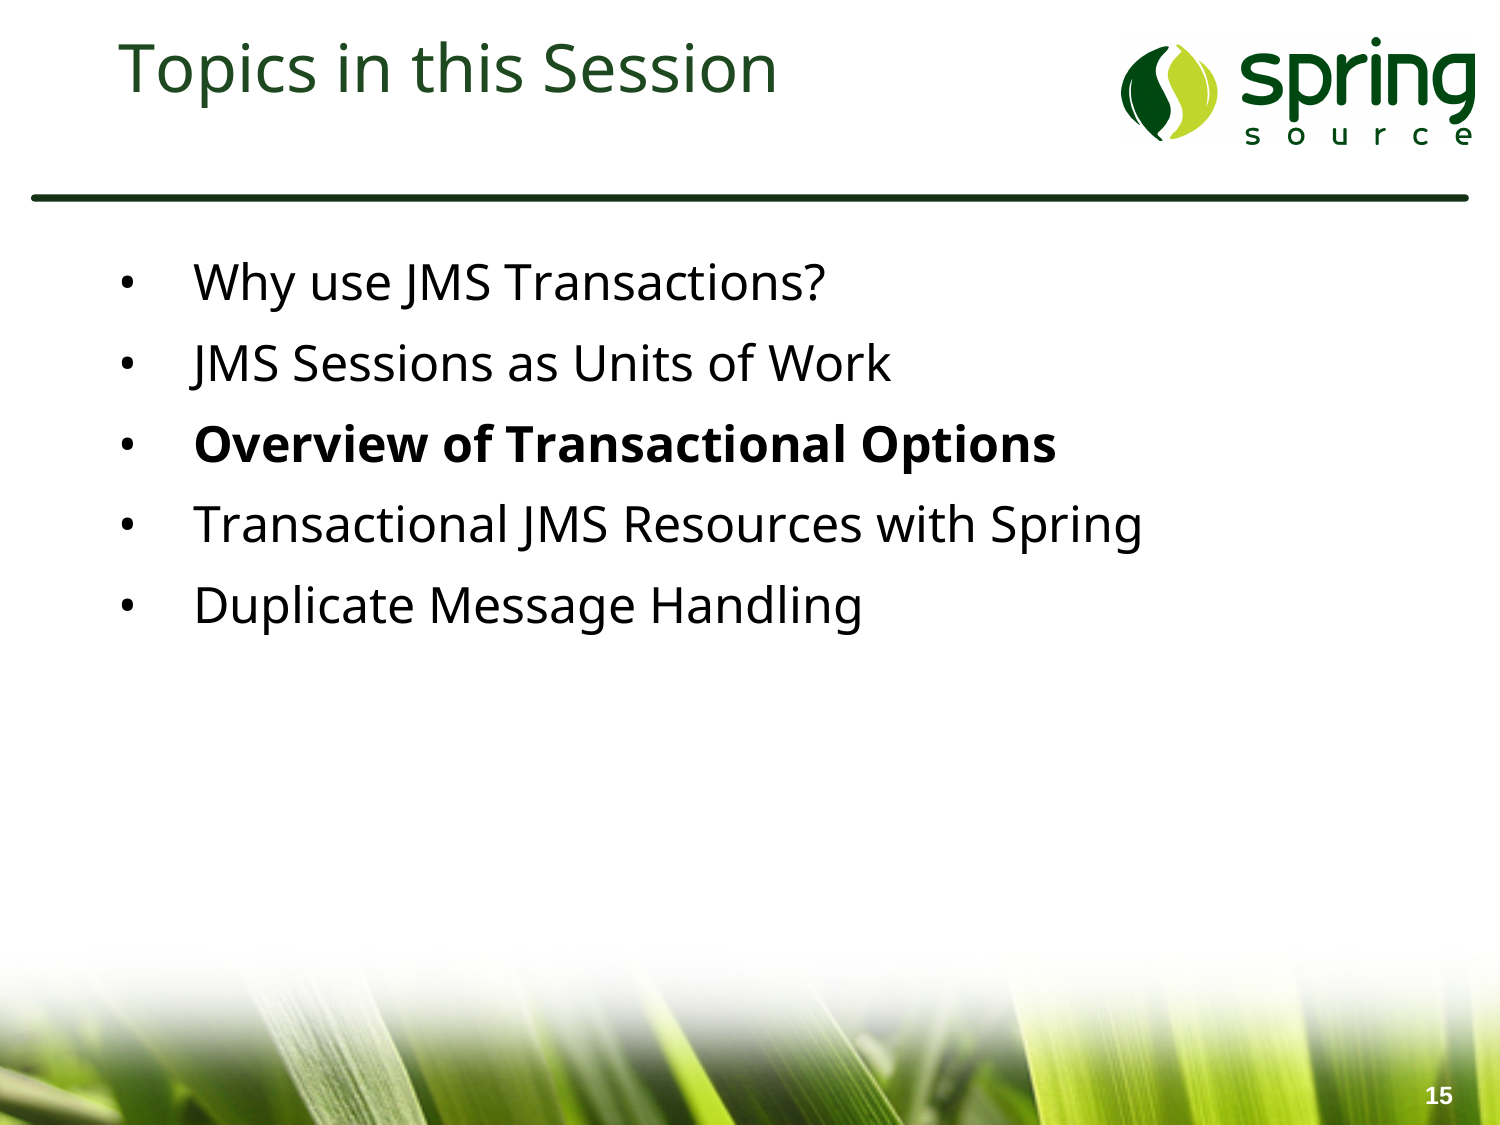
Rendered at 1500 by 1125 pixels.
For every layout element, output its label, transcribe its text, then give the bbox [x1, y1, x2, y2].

title Topics in this Session [103, 13, 1136, 177]
picture [1136, 37, 1475, 145]
picture [0, 944, 1500, 1125]
list Why use JMS Transactions? JMS Sessions as Units of Work Overview of Transactional Options Transactional JMS Resources with Spring Duplicate Message Handling [103, 239, 1394, 903]
